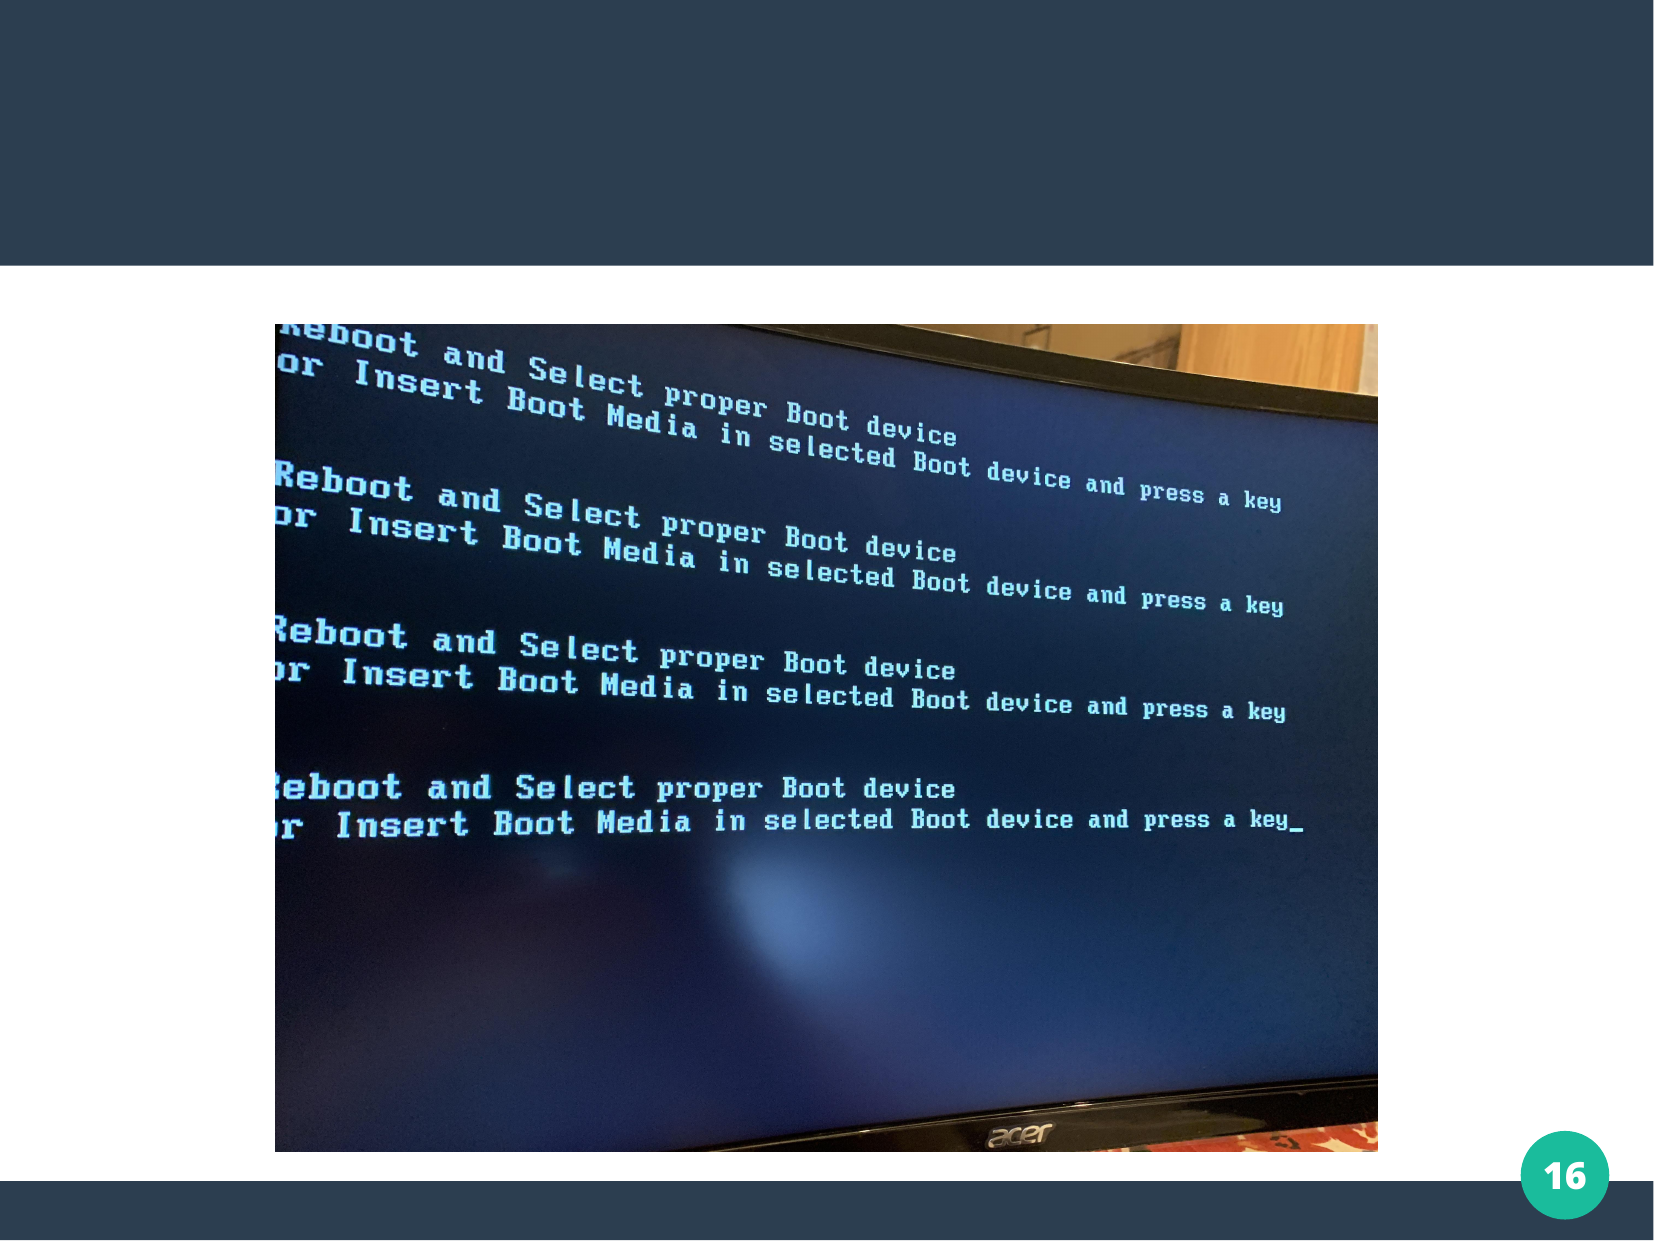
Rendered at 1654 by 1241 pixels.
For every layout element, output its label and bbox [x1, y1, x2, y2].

picture [275, 324, 1378, 1152]
